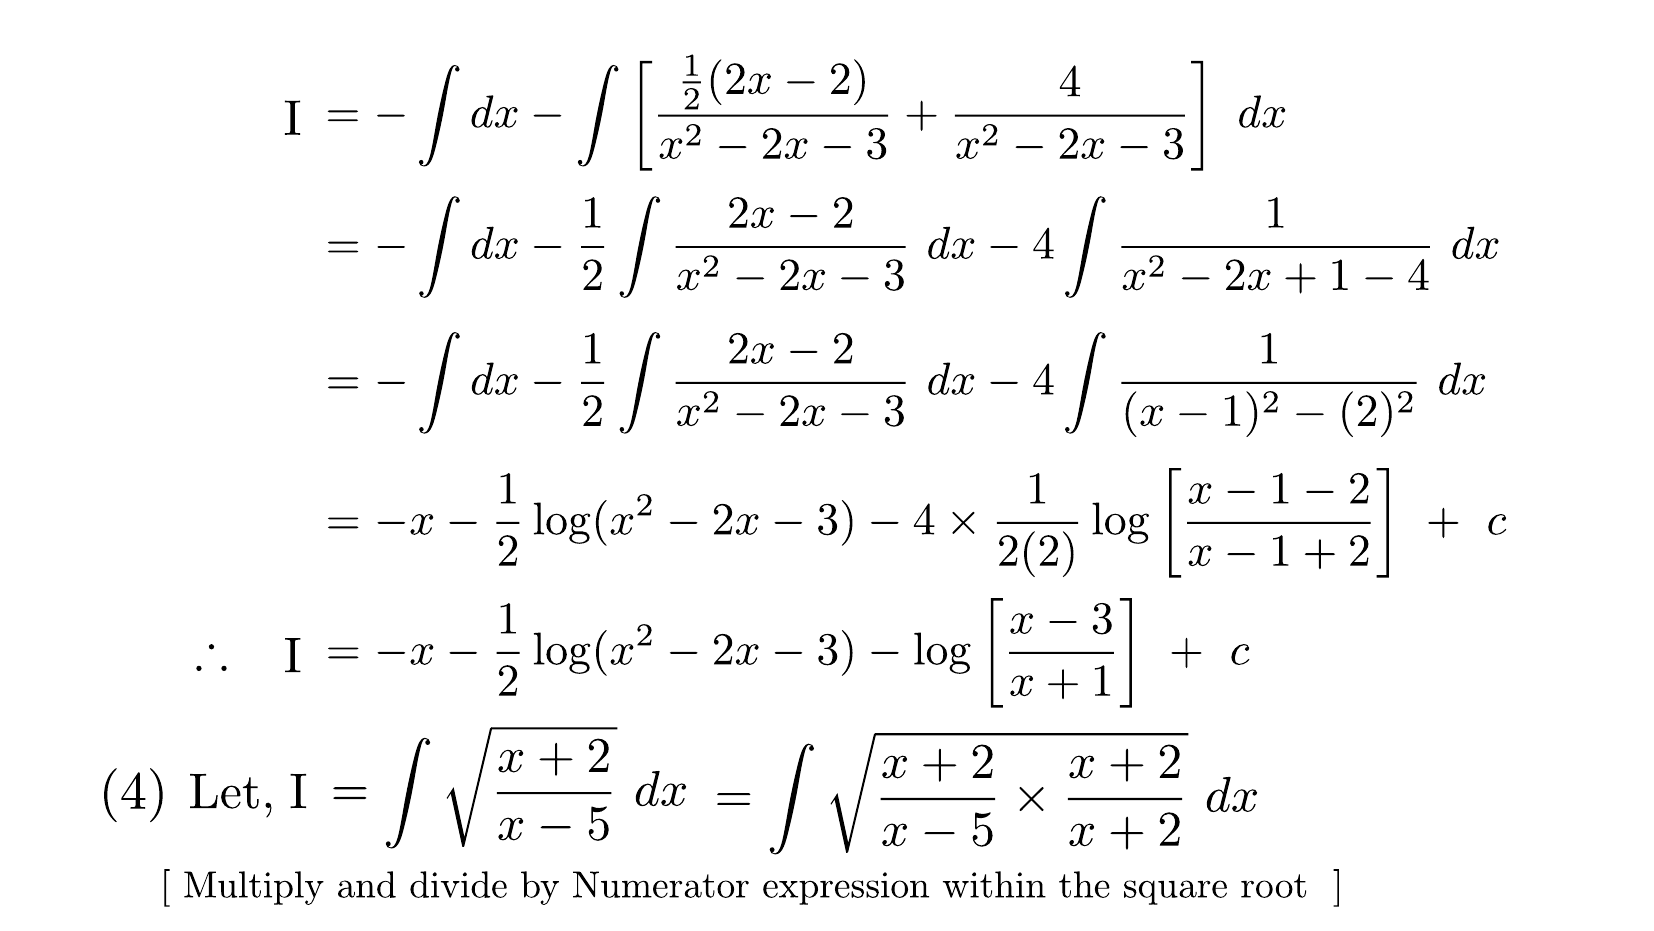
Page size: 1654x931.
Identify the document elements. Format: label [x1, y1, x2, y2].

text_box [161, 869, 1339, 907]
text_box [190, 773, 272, 818]
text_box [327, 468, 1507, 578]
text_box [332, 727, 687, 849]
text_box [716, 733, 1258, 855]
text_box [327, 332, 1486, 438]
title [47, 36, 1607, 905]
text_box [284, 100, 301, 135]
text_box [290, 773, 307, 809]
text_box [327, 196, 1499, 298]
text_box [196, 644, 227, 672]
text_box [101, 768, 163, 823]
text_box [285, 638, 301, 673]
text_box [327, 598, 1250, 708]
text_box [327, 54, 1286, 171]
